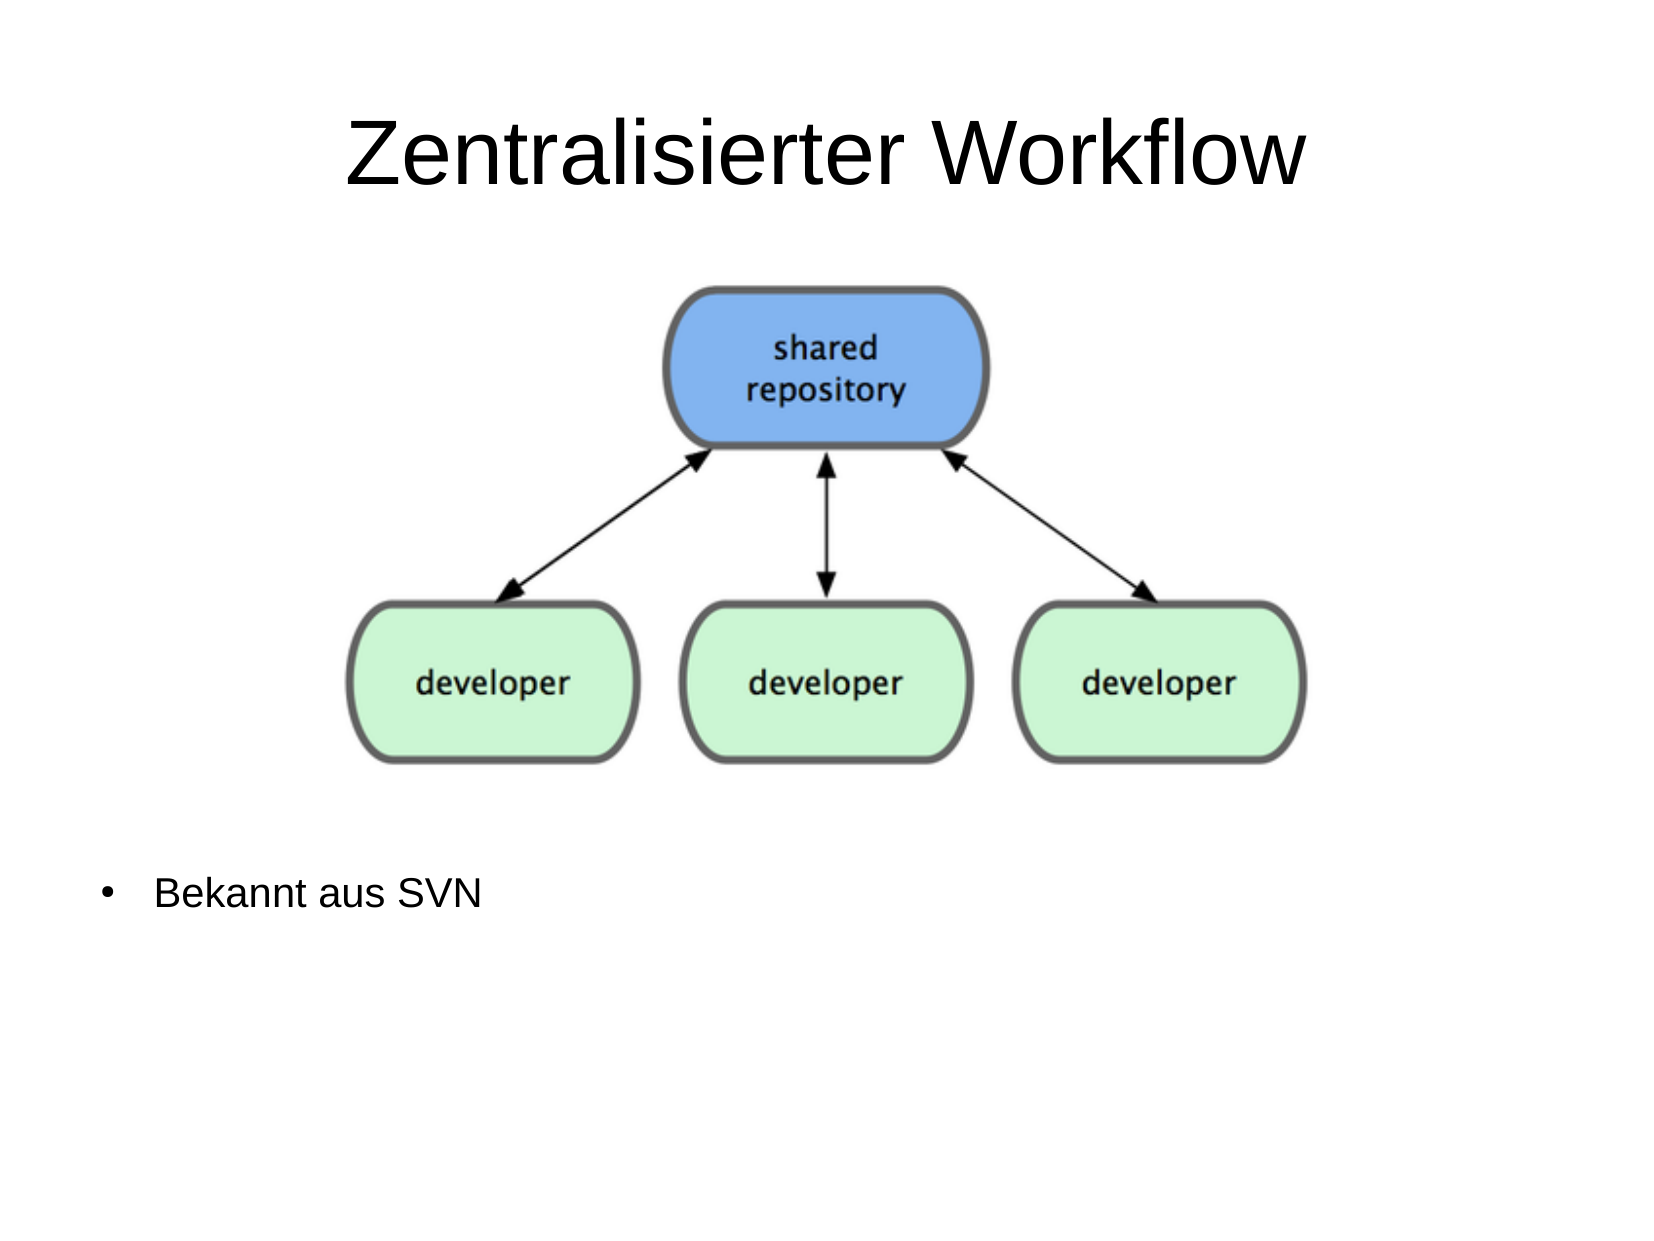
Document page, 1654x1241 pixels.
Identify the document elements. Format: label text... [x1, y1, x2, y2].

picture [339, 681, 1314, 717]
list Bekannt aus SVN [82, 717, 1571, 1109]
chart [82, 290, 1571, 681]
picture [339, 282, 1314, 290]
title Zentralisierter Workflow [82, 49, 1571, 257]
